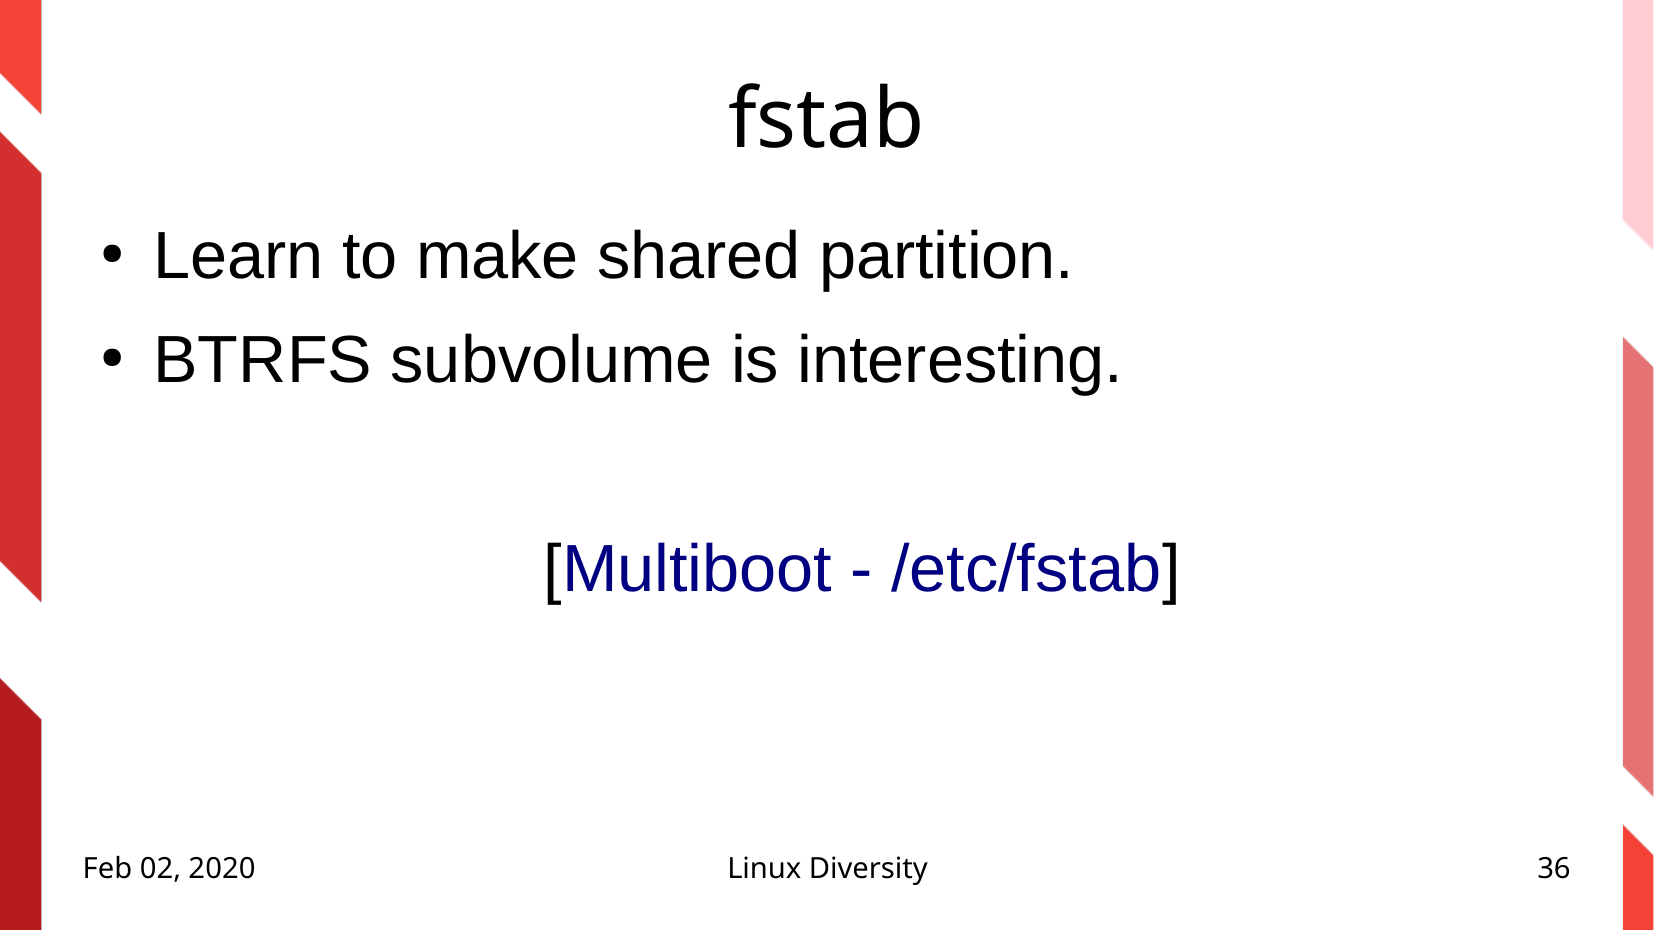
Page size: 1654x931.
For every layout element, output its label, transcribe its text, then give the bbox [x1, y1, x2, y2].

list Learn to make shared partition. BTRFS subvolume is interesting. [Multiboot - /etc/fstab] [82, 217, 1571, 758]
picture [0, 0, 1654, 930]
title fstab [82, 37, 1571, 193]
